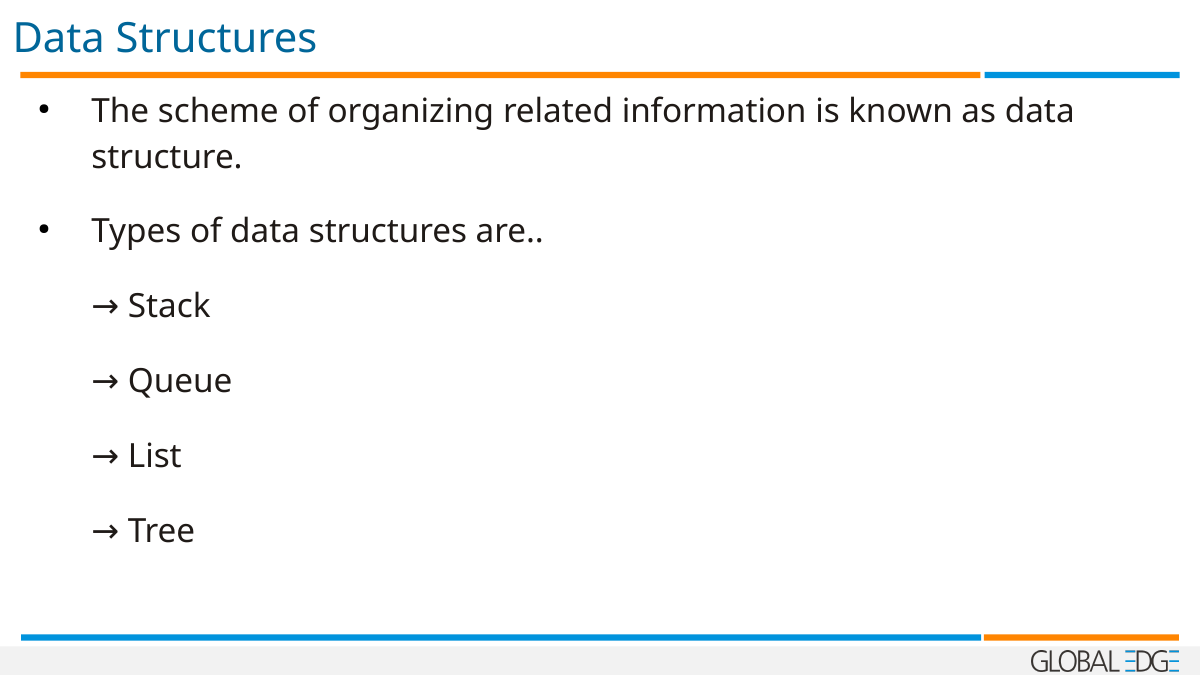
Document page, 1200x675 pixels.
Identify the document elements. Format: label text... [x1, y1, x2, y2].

title Data Structures [12, 9, 1088, 63]
list The scheme of organizing related information is known as data structure. Types of data structures are.. → Stack → Queue → List → Tree [20, 87, 1179, 628]
picture [1031, 650, 1179, 672]
